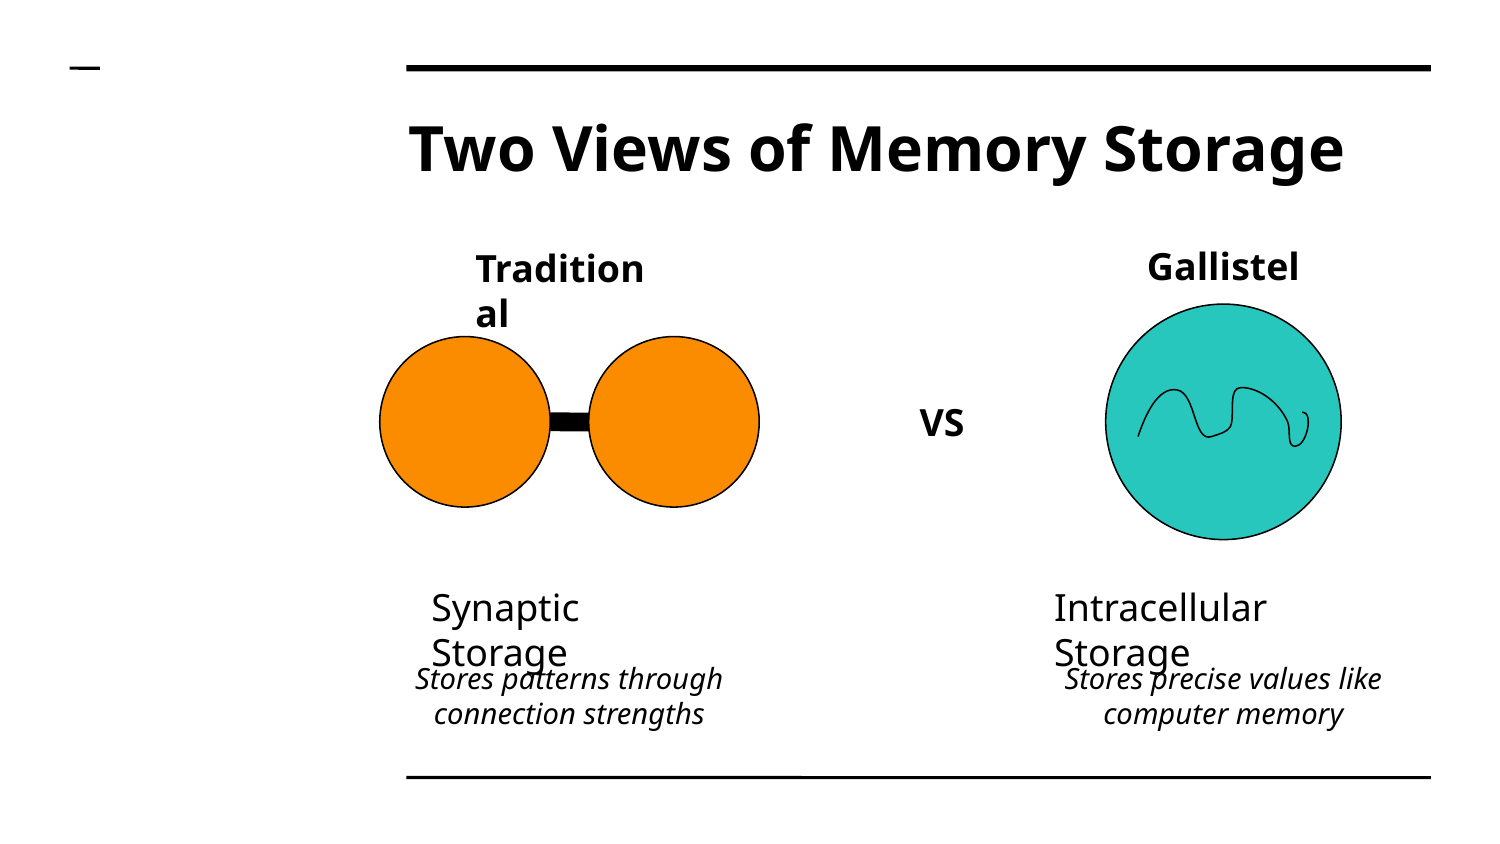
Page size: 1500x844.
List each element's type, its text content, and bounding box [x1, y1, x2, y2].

text_box [1105, 304, 1342, 540]
text_box Intracellular Storage [1039, 569, 1408, 645]
text_box Synaptic Storage [416, 569, 723, 645]
text_box Traditional [460, 229, 679, 350]
text_box VS [904, 383, 993, 460]
text_box Stores precise values like computer memory [1039, 645, 1408, 745]
text_box [588, 336, 760, 508]
title Two Views of Memory Storage [393, 94, 1431, 199]
text_box [379, 336, 550, 508]
text_box Stores patterns through connection strengths [385, 645, 754, 745]
text_box Gallistel [1114, 228, 1333, 304]
